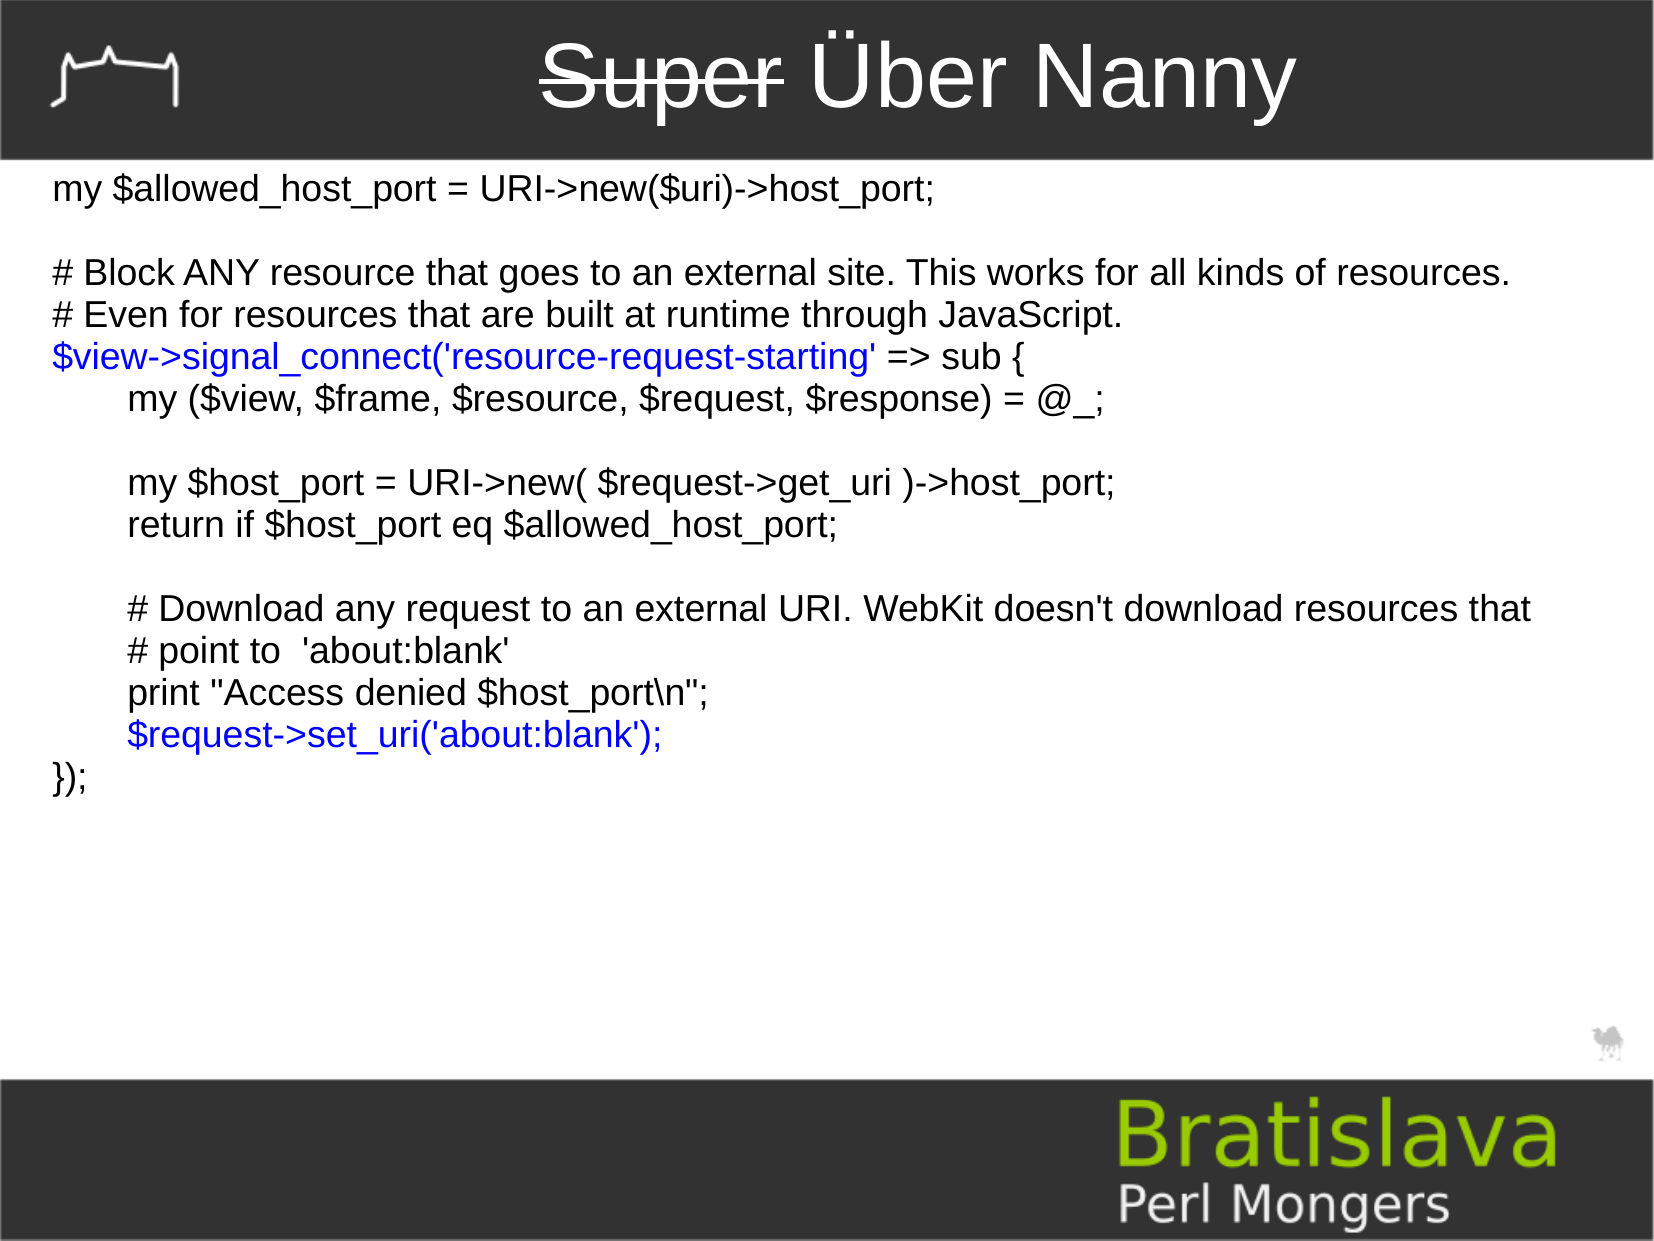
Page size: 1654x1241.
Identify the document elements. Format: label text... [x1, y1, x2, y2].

picture [0, 0, 1654, 1241]
text_box my $allowed_host_port = URI->new($uri)->host_port; # Block ANY resource that goes to an external site. This works for all kinds of resources. # Even for resources that are built at runtime through JavaScript. $view->signal_connect('resource-request-starting' => sub { my ($view, $frame, $resource, $request, $response) = @_; my $host_port = URI->new( $request->get_uri )->host_port; return if $host_port eq $allowed_host_port; # Download any request to an external URI. WebKit doesn't download resources that # point to 'about:blank' print "Access denied $host_port\n"; $request->set_uri('about:blank'); }); [37, 160, 1651, 997]
title Super Über Nanny [193, 24, 1645, 128]
